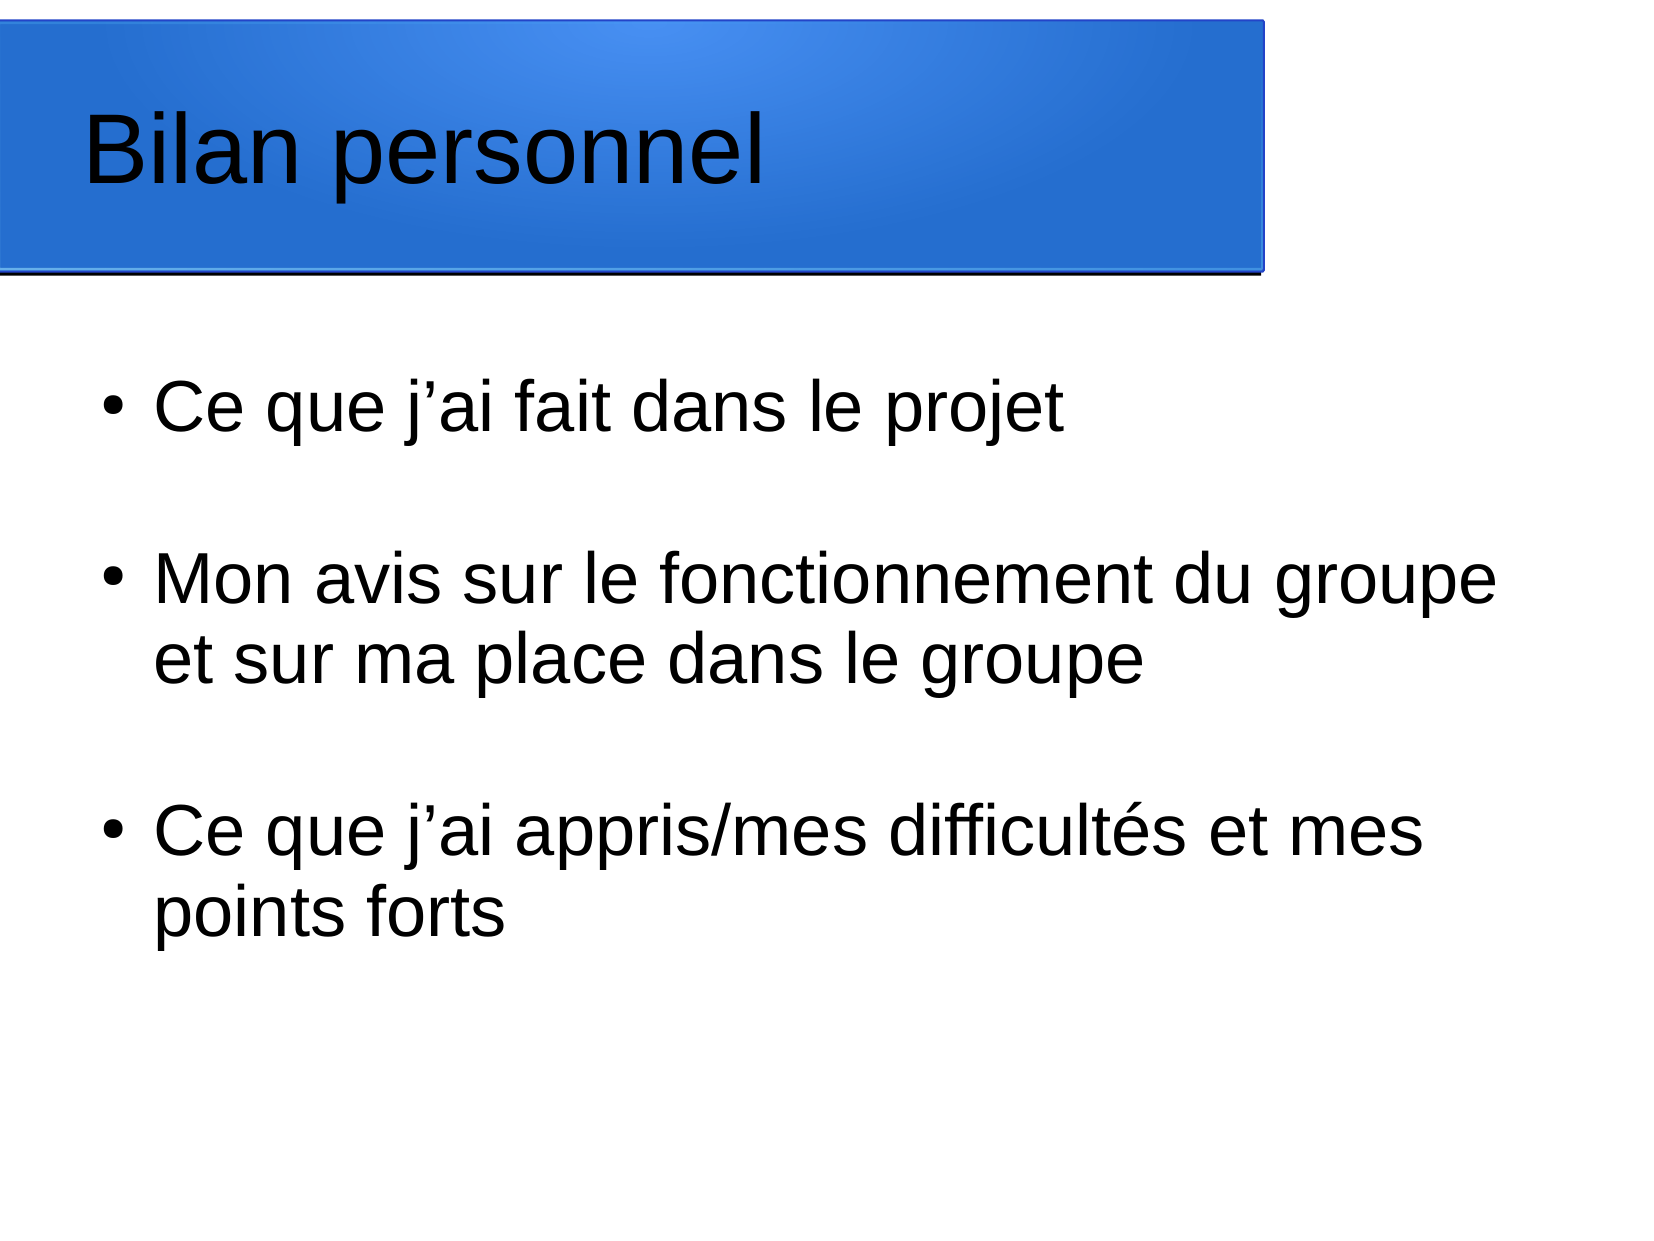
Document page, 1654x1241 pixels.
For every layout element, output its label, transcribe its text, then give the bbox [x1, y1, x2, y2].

title Bilan personnel [82, 47, 1235, 252]
list Ce que j’ai fait dans le projet Mon avis sur le fonctionnement du groupe et sur ma place dans le groupe Ce que j’ai appris/mes difficultés et mes points forts [82, 299, 1571, 1019]
